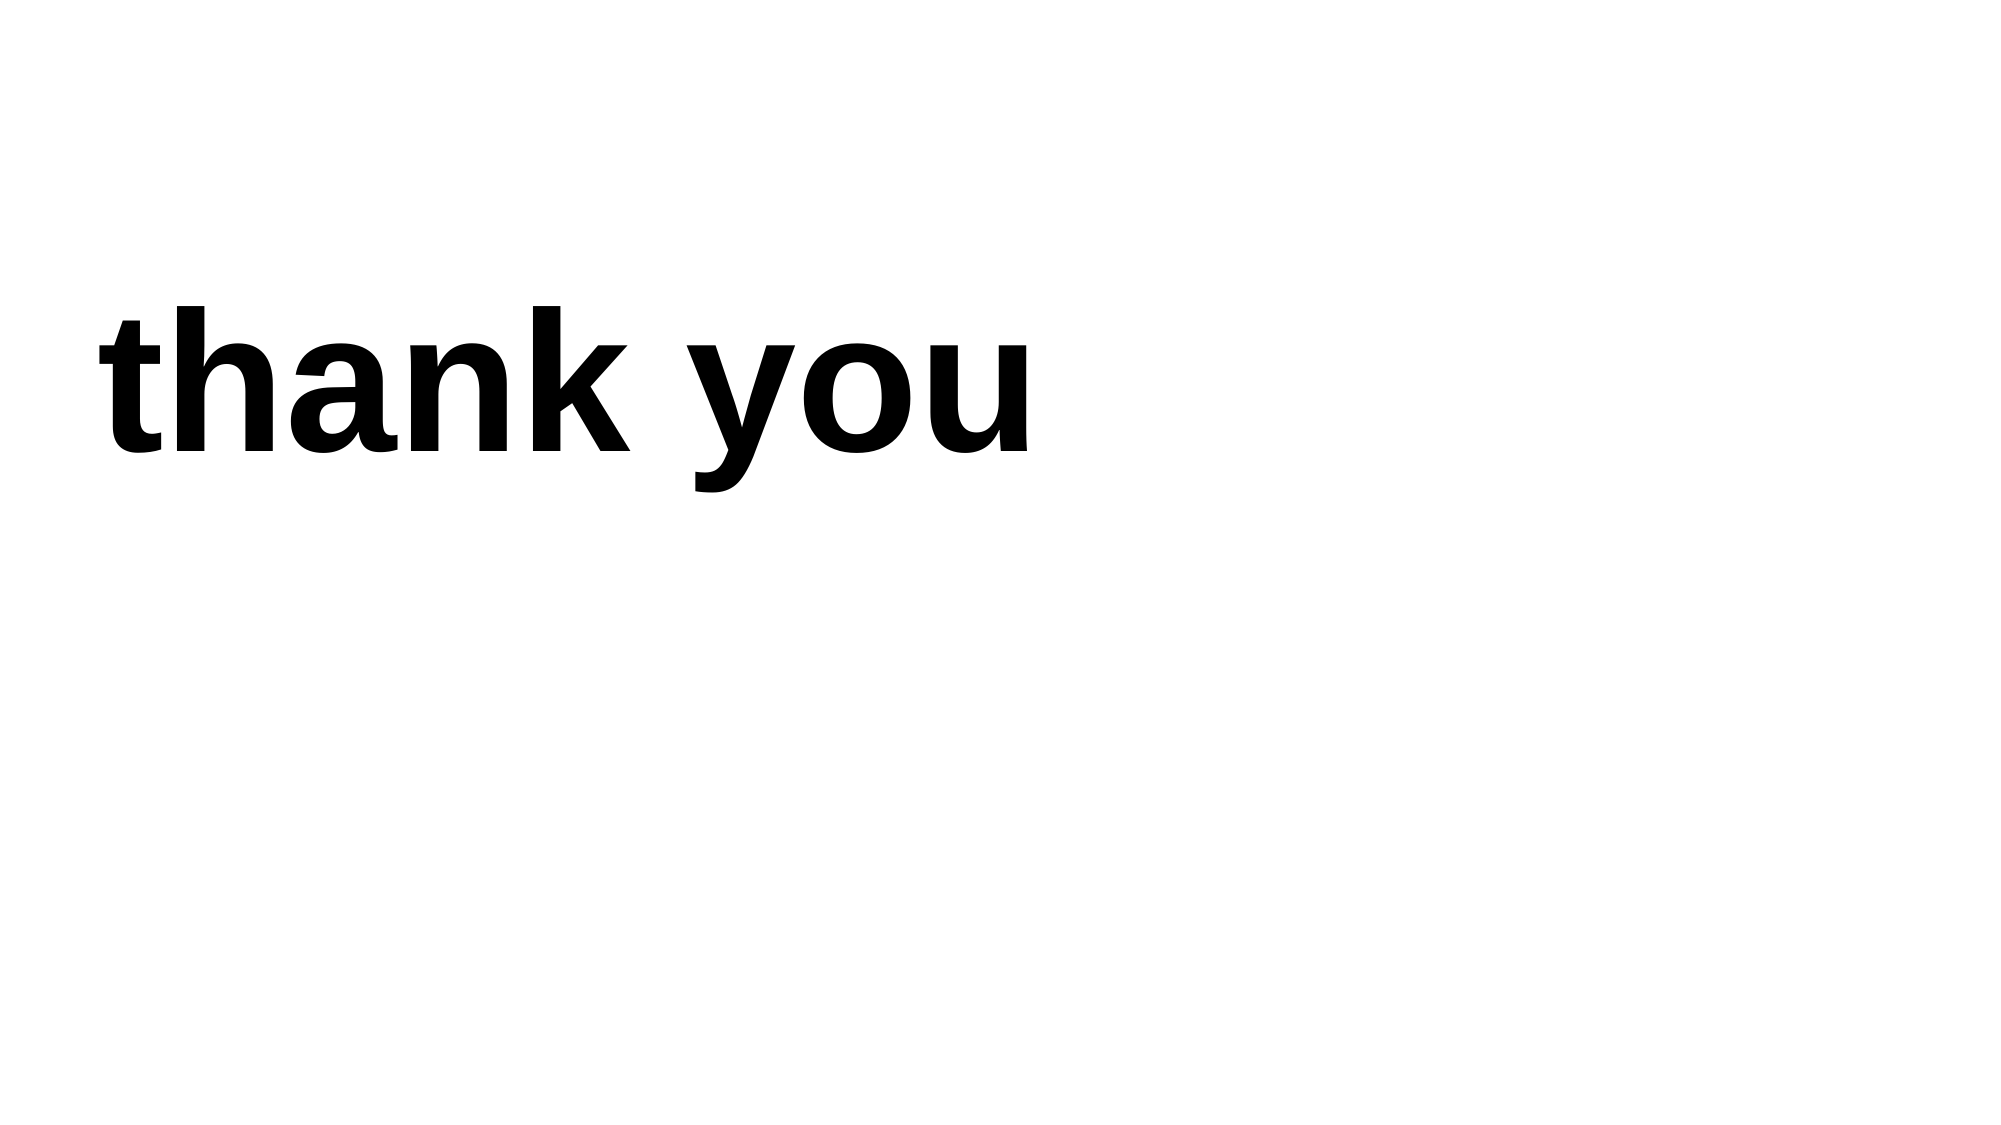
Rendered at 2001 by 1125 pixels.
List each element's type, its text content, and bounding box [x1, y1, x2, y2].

text_box thank you [82, 243, 1898, 744]
